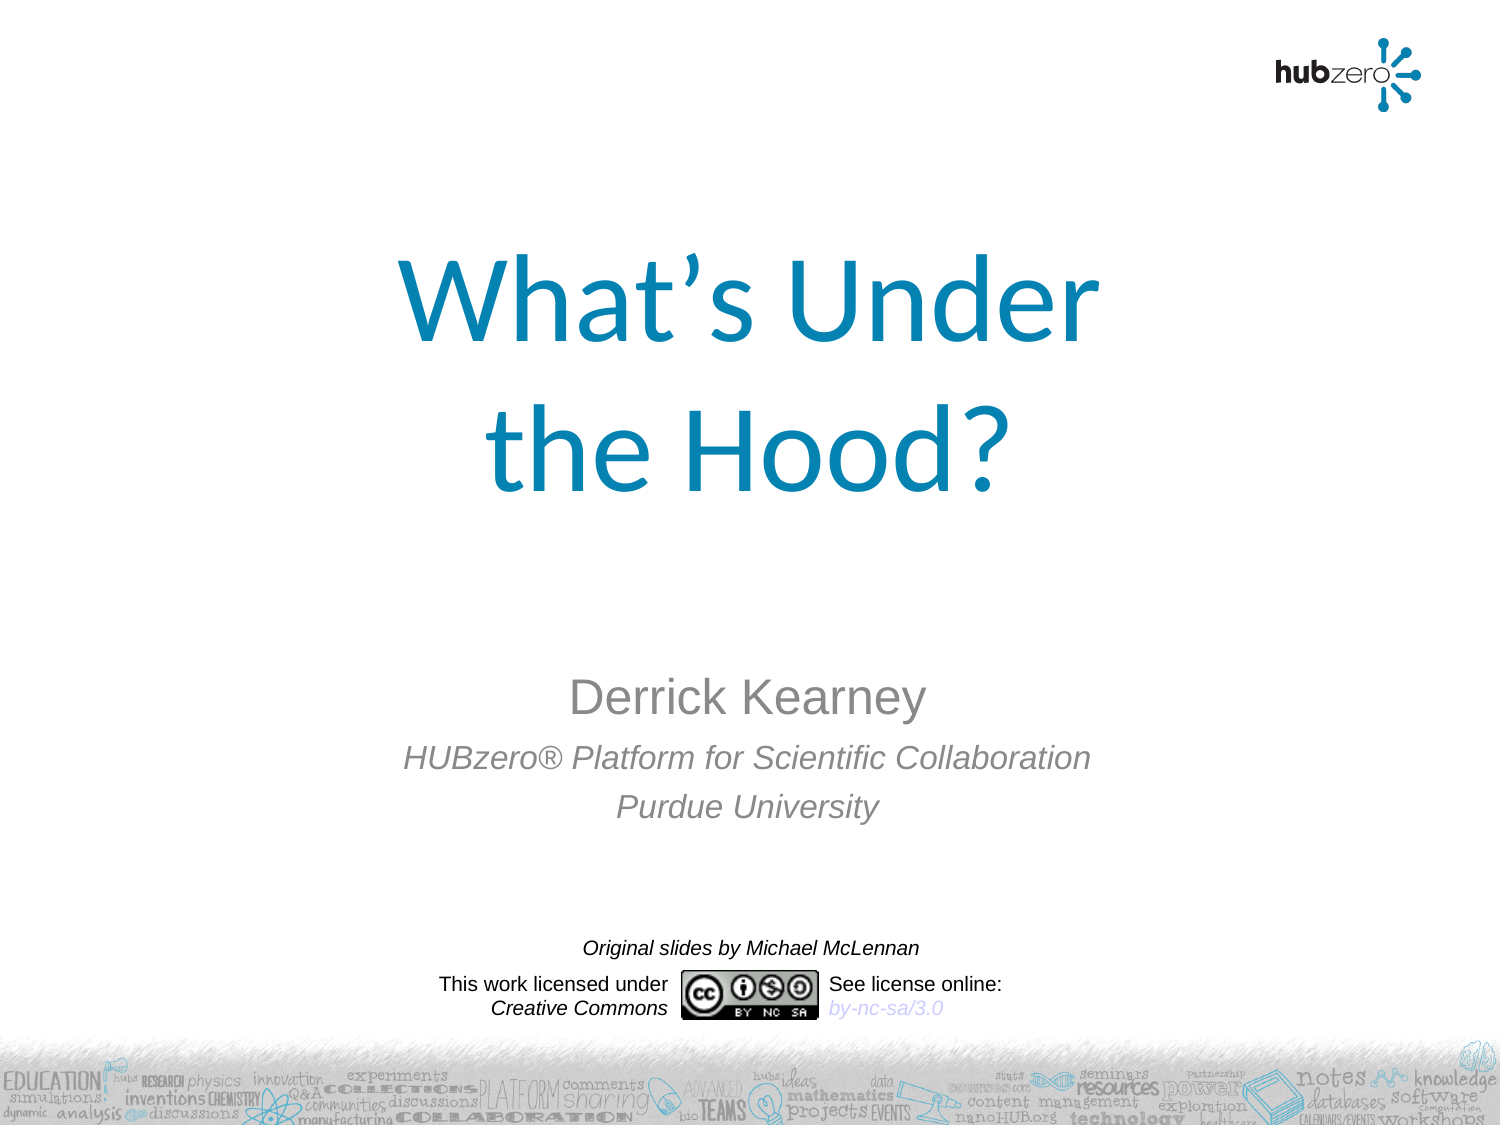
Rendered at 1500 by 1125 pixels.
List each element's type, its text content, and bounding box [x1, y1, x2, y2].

picture [0, 1034, 1500, 1125]
text_box Original slides by Michael McLennan [567, 926, 935, 968]
picture [1272, 35, 1424, 115]
picture [684, 970, 814, 1020]
text_box Derrick Kearney HUBzero® Platform for Scientific Collaboration Purdue University [222, 656, 1273, 832]
text_box See license online: by-nc-sa/3.0 [814, 962, 1018, 1028]
text_box This work licensed under Creative Commons [423, 962, 684, 1028]
text_box What’s Under the Hood? [112, 208, 1388, 526]
